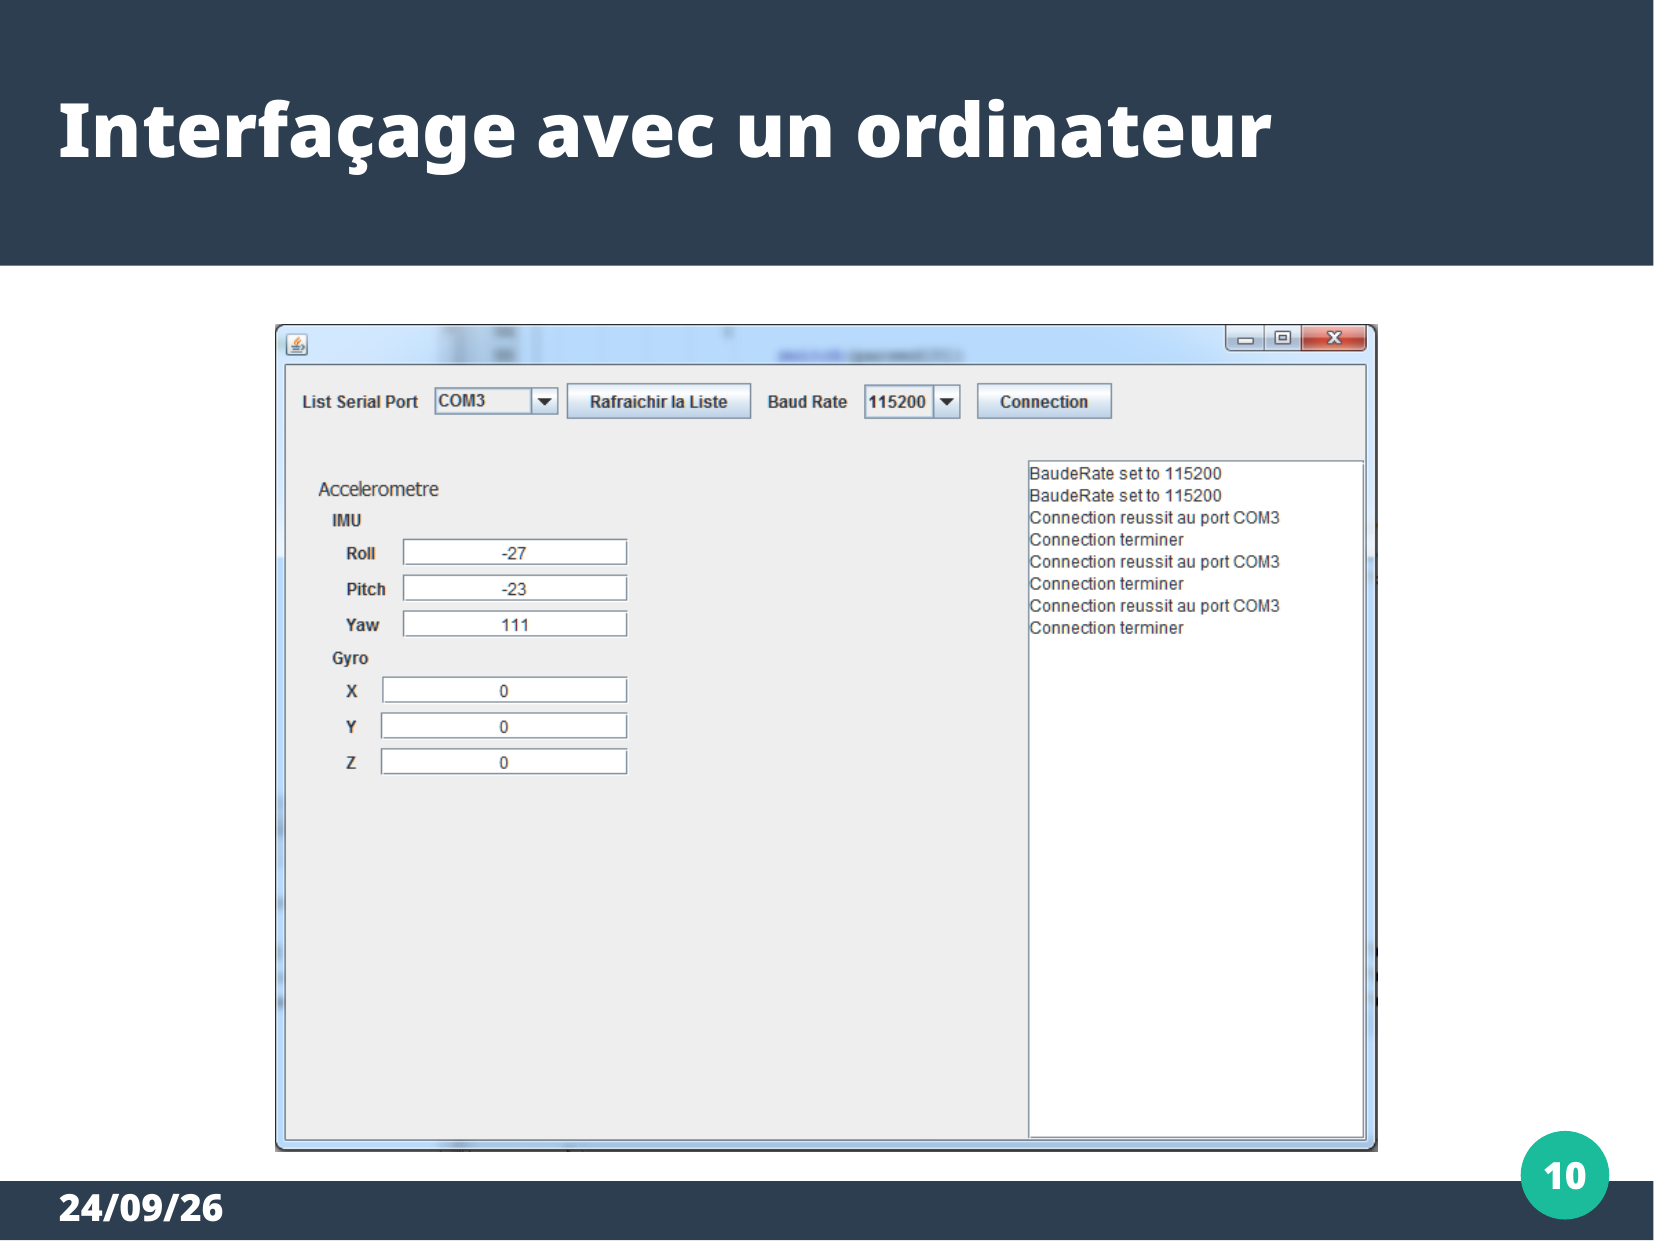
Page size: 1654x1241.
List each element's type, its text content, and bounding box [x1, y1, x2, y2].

title Interfaçage avec un ordinateur [59, 49, 1595, 207]
picture [275, 324, 1378, 1152]
